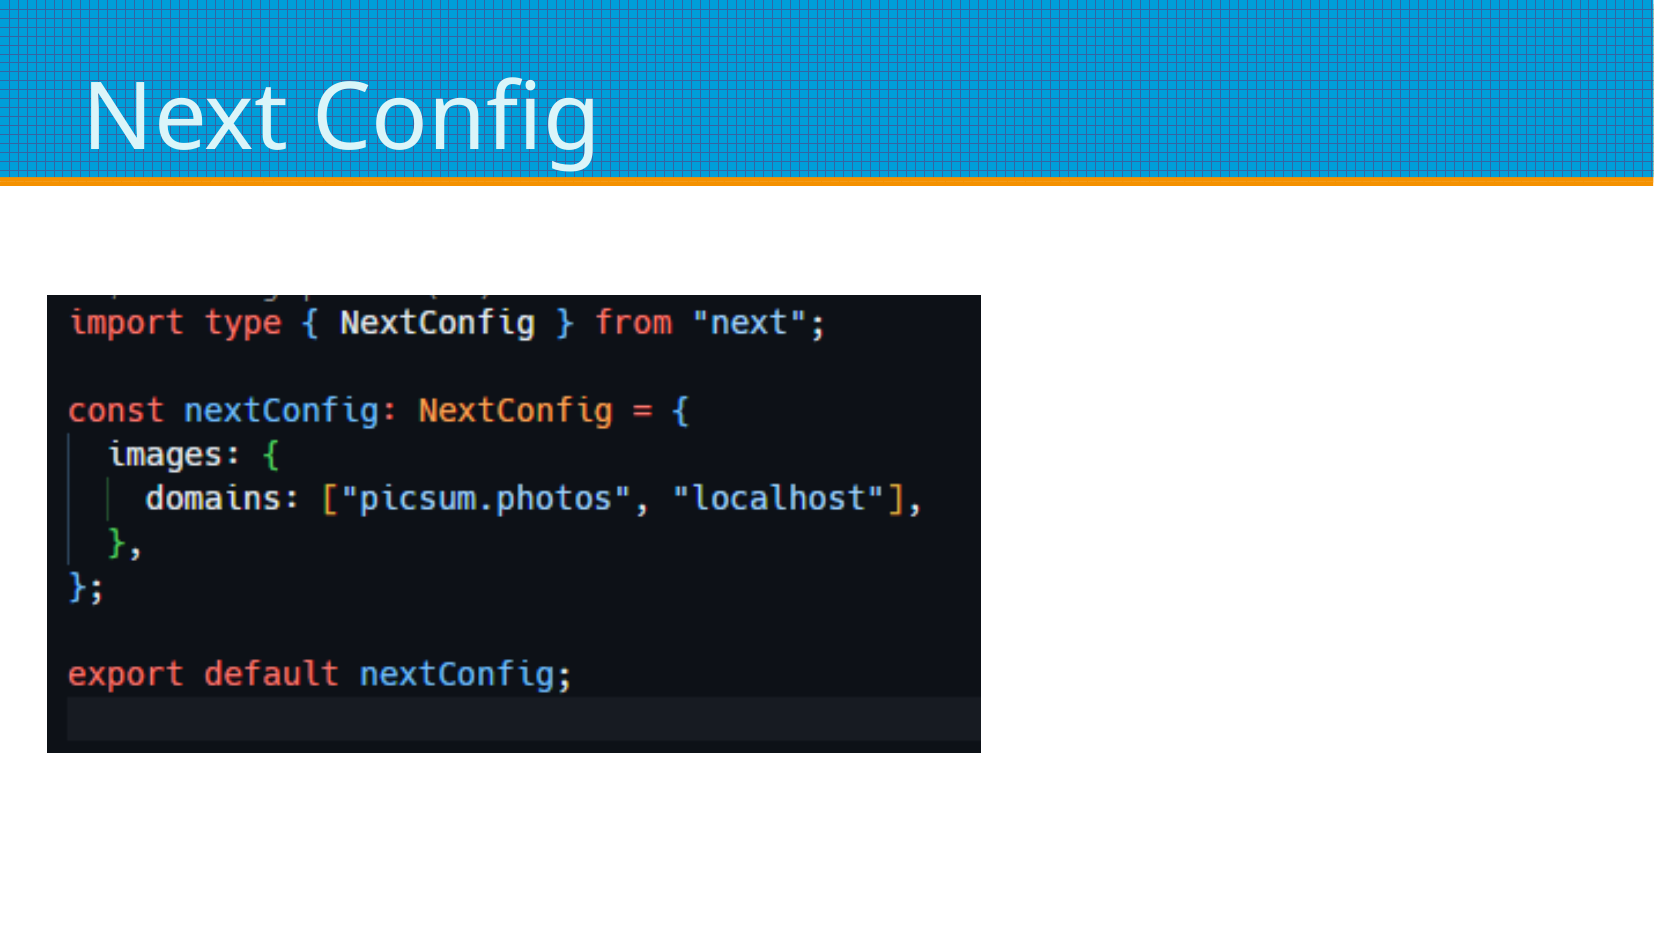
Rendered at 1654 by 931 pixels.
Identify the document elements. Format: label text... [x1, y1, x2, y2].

picture [47, 295, 981, 753]
title Next Config [82, 14, 1571, 178]
